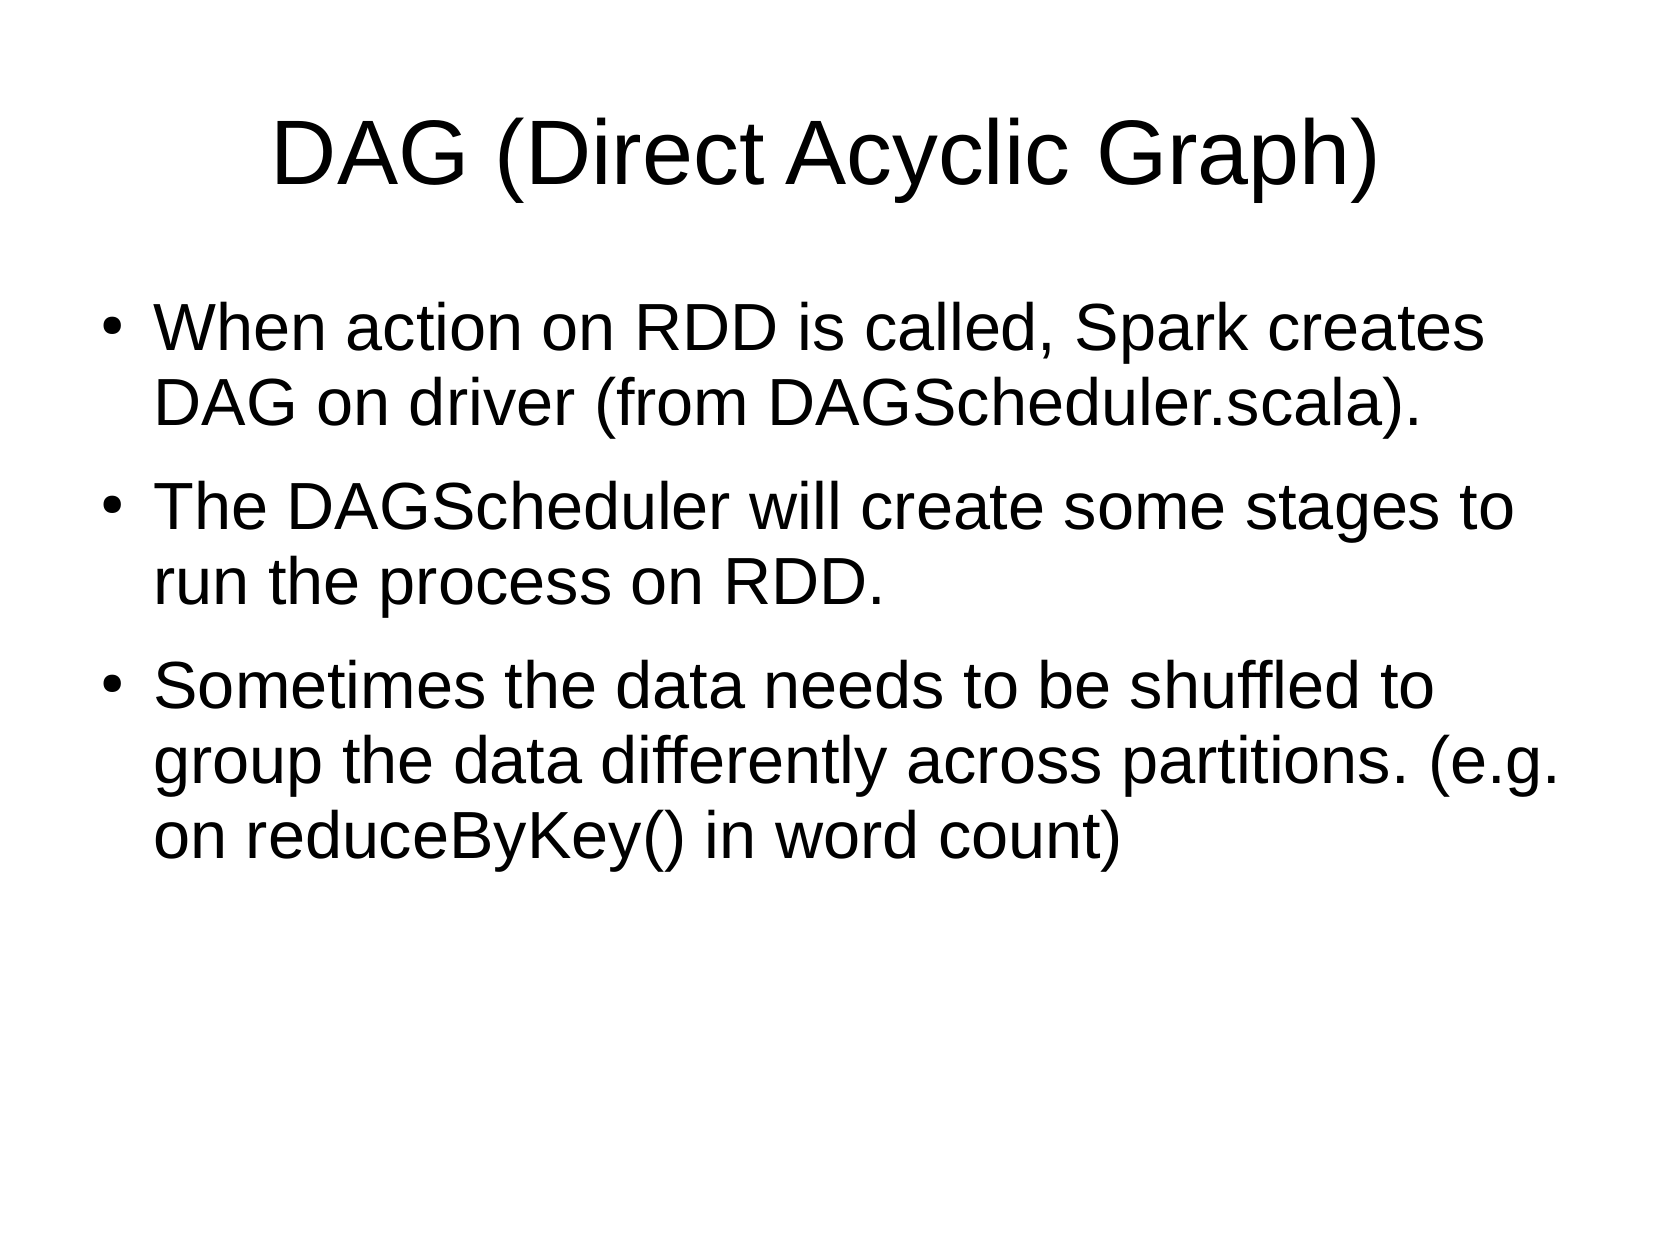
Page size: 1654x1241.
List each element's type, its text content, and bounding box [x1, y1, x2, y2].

title DAG (Direct Acyclic Graph) [82, 49, 1571, 257]
list When action on RDD is called, Spark creates DAG on driver (from DAGScheduler.scala). The DAGScheduler will create some stages to run the process on RDD. Sometimes the data needs to be shuffled to group the data differently across partitions. (e.g. on reduceByKey() in word count) [82, 290, 1571, 1010]
